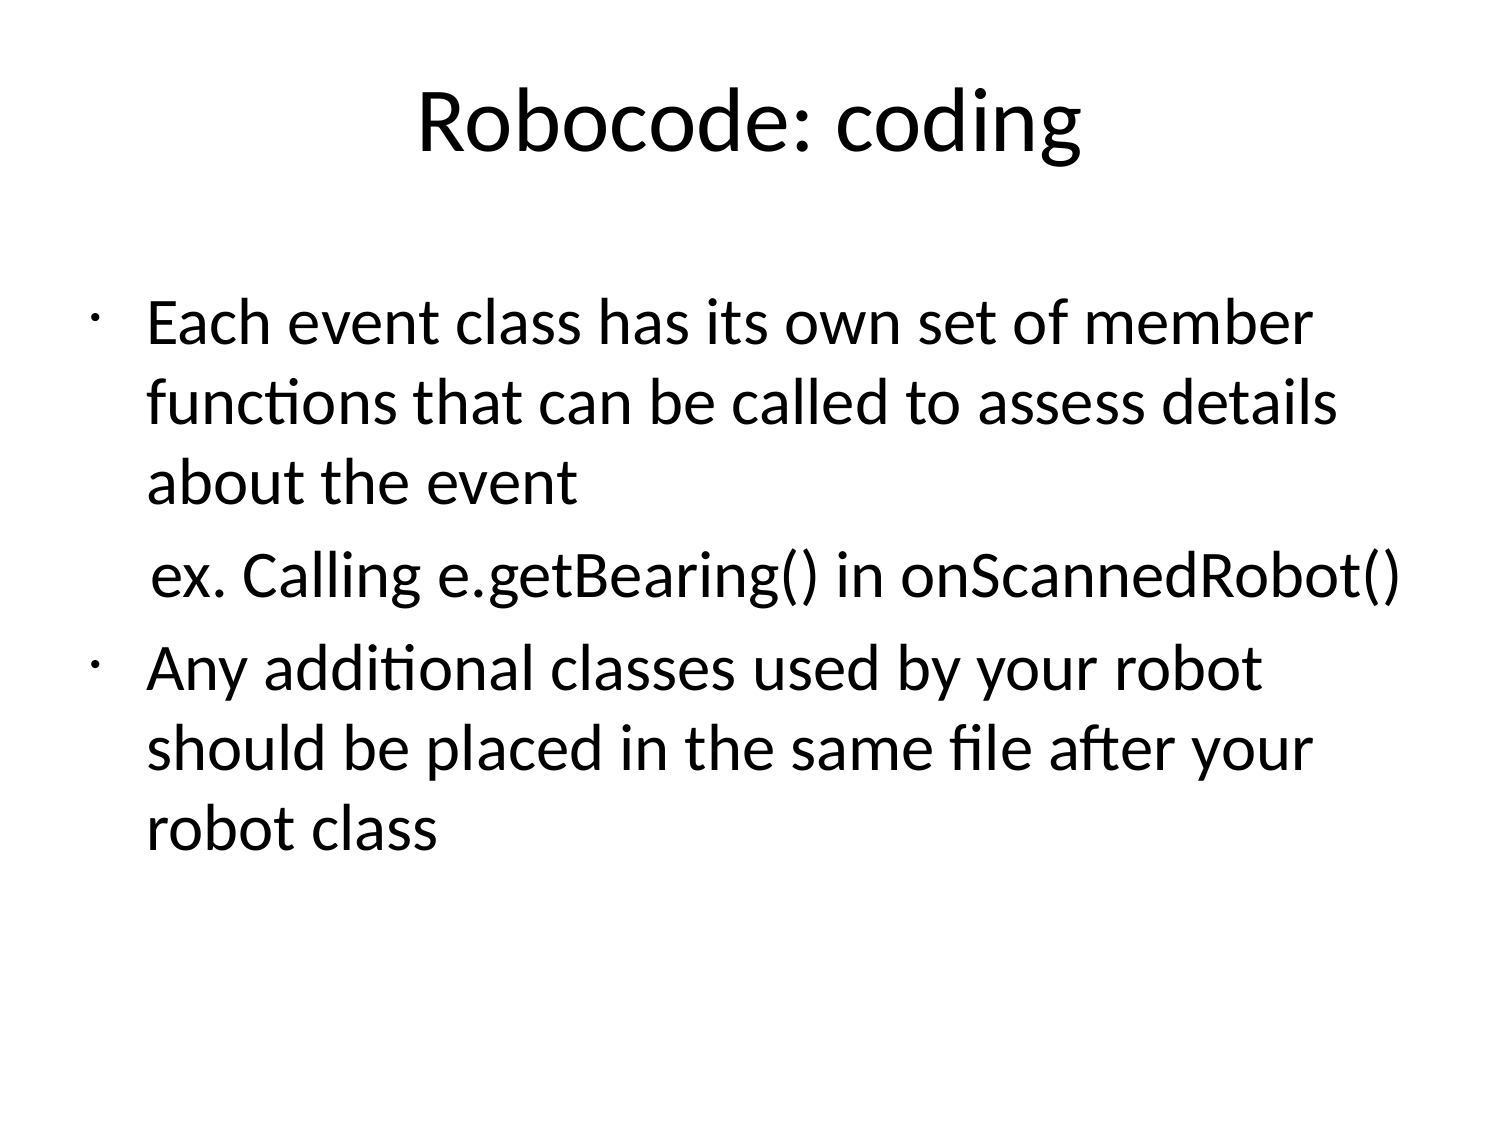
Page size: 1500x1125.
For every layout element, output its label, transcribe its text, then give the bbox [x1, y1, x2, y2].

title Robocode: coding [75, 45, 1425, 233]
list Each event class has its own set of member functions that can be called to assess details about the event ex. Calling e.getBearing() in onScannedRobot() Any additional classes used by your robot should be placed in the same file after your robot class [75, 262, 1425, 1005]
